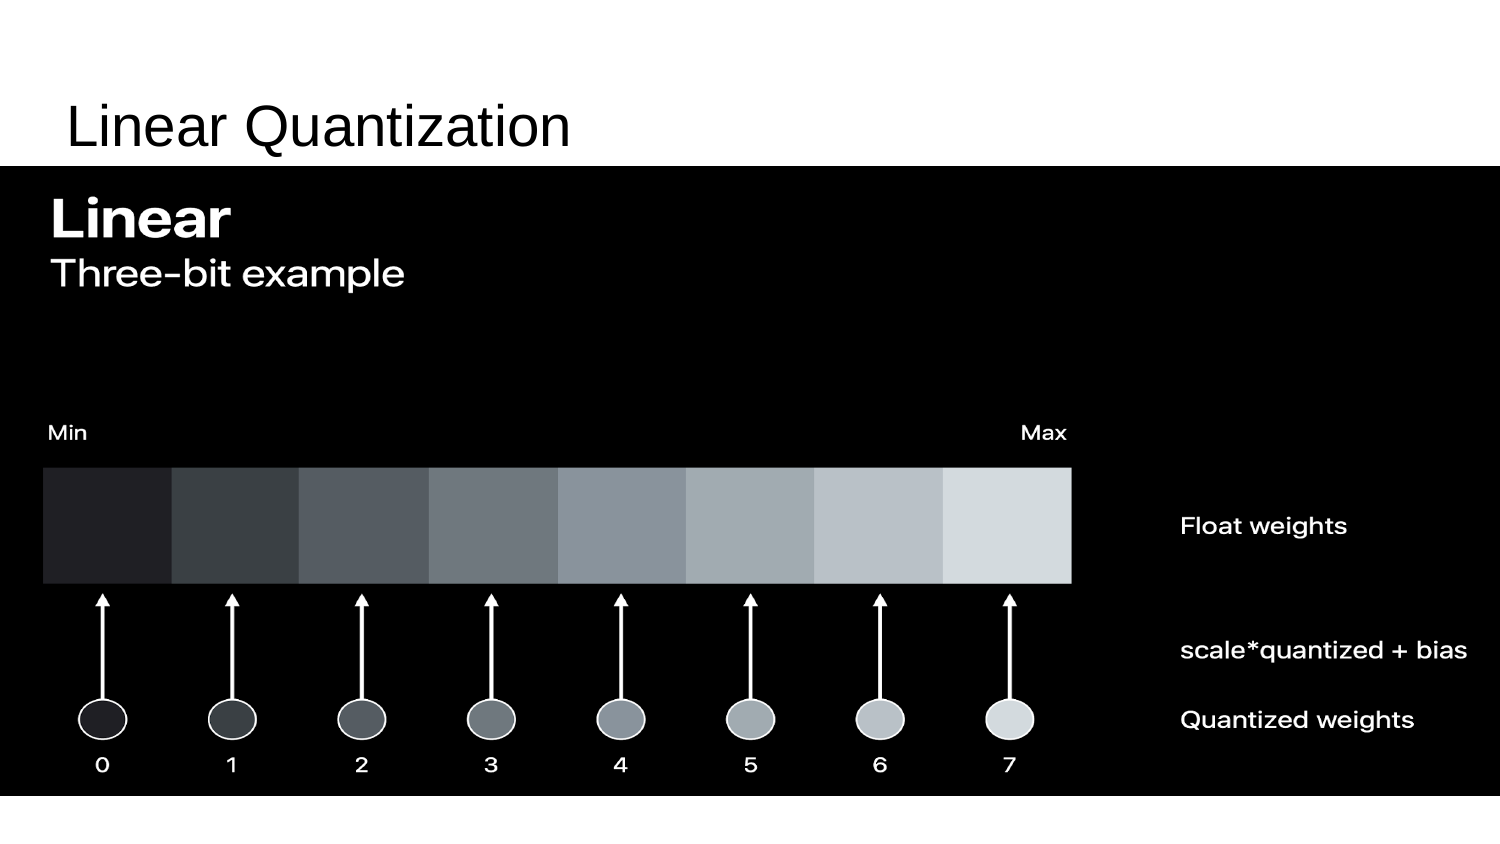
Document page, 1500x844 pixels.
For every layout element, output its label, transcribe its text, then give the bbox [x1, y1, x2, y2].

picture [0, 166, 1500, 797]
title Linear Quantization [51, 72, 1449, 166]
